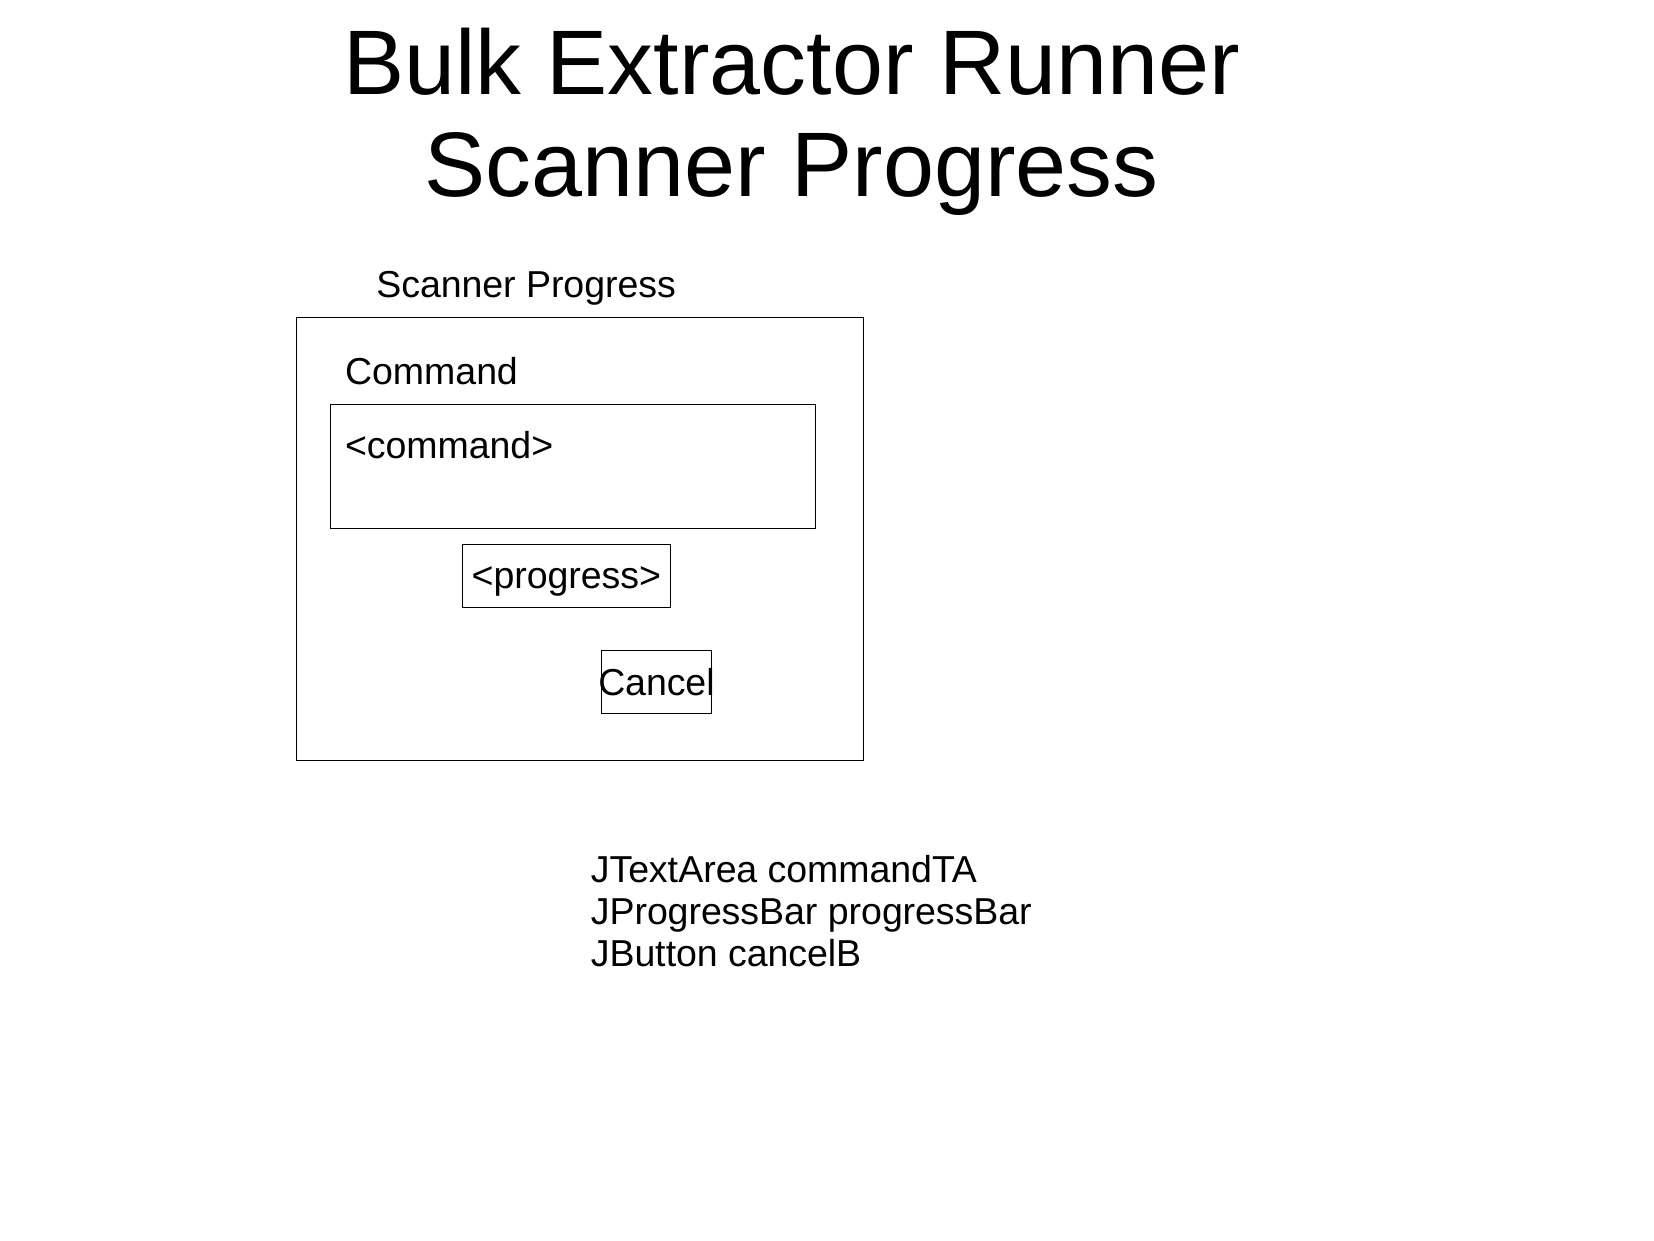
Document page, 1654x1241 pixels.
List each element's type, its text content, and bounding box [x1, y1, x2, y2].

title Bulk Extractor Runner Scanner Progress [47, 0, 1537, 228]
text_box <command> [330, 404, 816, 529]
text_box Cancel [601, 650, 712, 714]
text_box Scanner Progress [361, 256, 819, 319]
text_box <progress> [462, 544, 671, 608]
text_box Command [330, 342, 787, 405]
text_box JTextArea commandTA JProgressBar progressBar JButton cancelB [576, 840, 967, 996]
